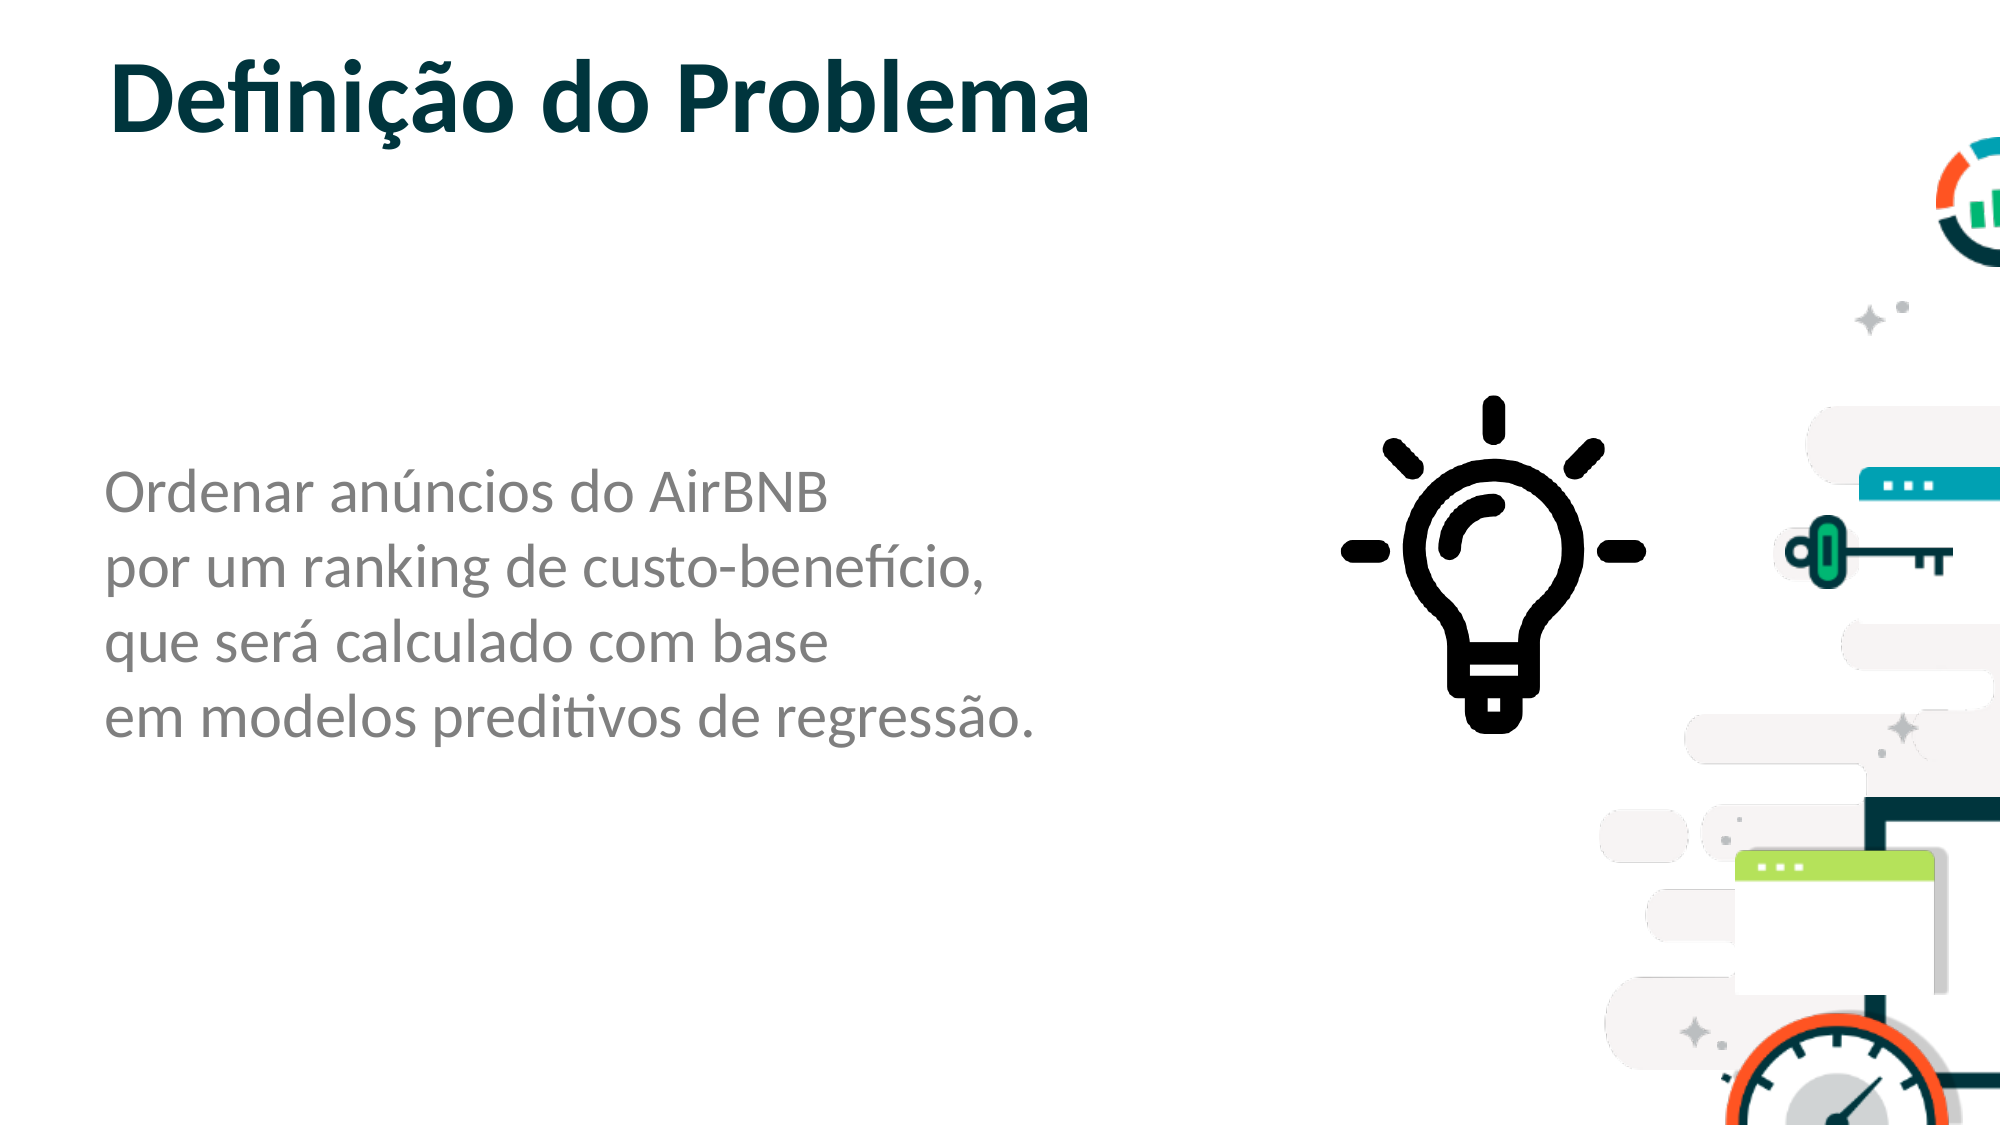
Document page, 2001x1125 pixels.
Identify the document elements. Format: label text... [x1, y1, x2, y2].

title Definição do Problema [94, 0, 1892, 199]
picture [1854, 304, 1886, 336]
picture [1328, 383, 2000, 1125]
picture [1896, 301, 1909, 313]
subtitle Ordenar anúncios do AirBNB por um ranking de custo-benefício, que será calculado com base em modelos preditivos de regressão. [89, 249, 1590, 1025]
picture [1936, 137, 2000, 267]
